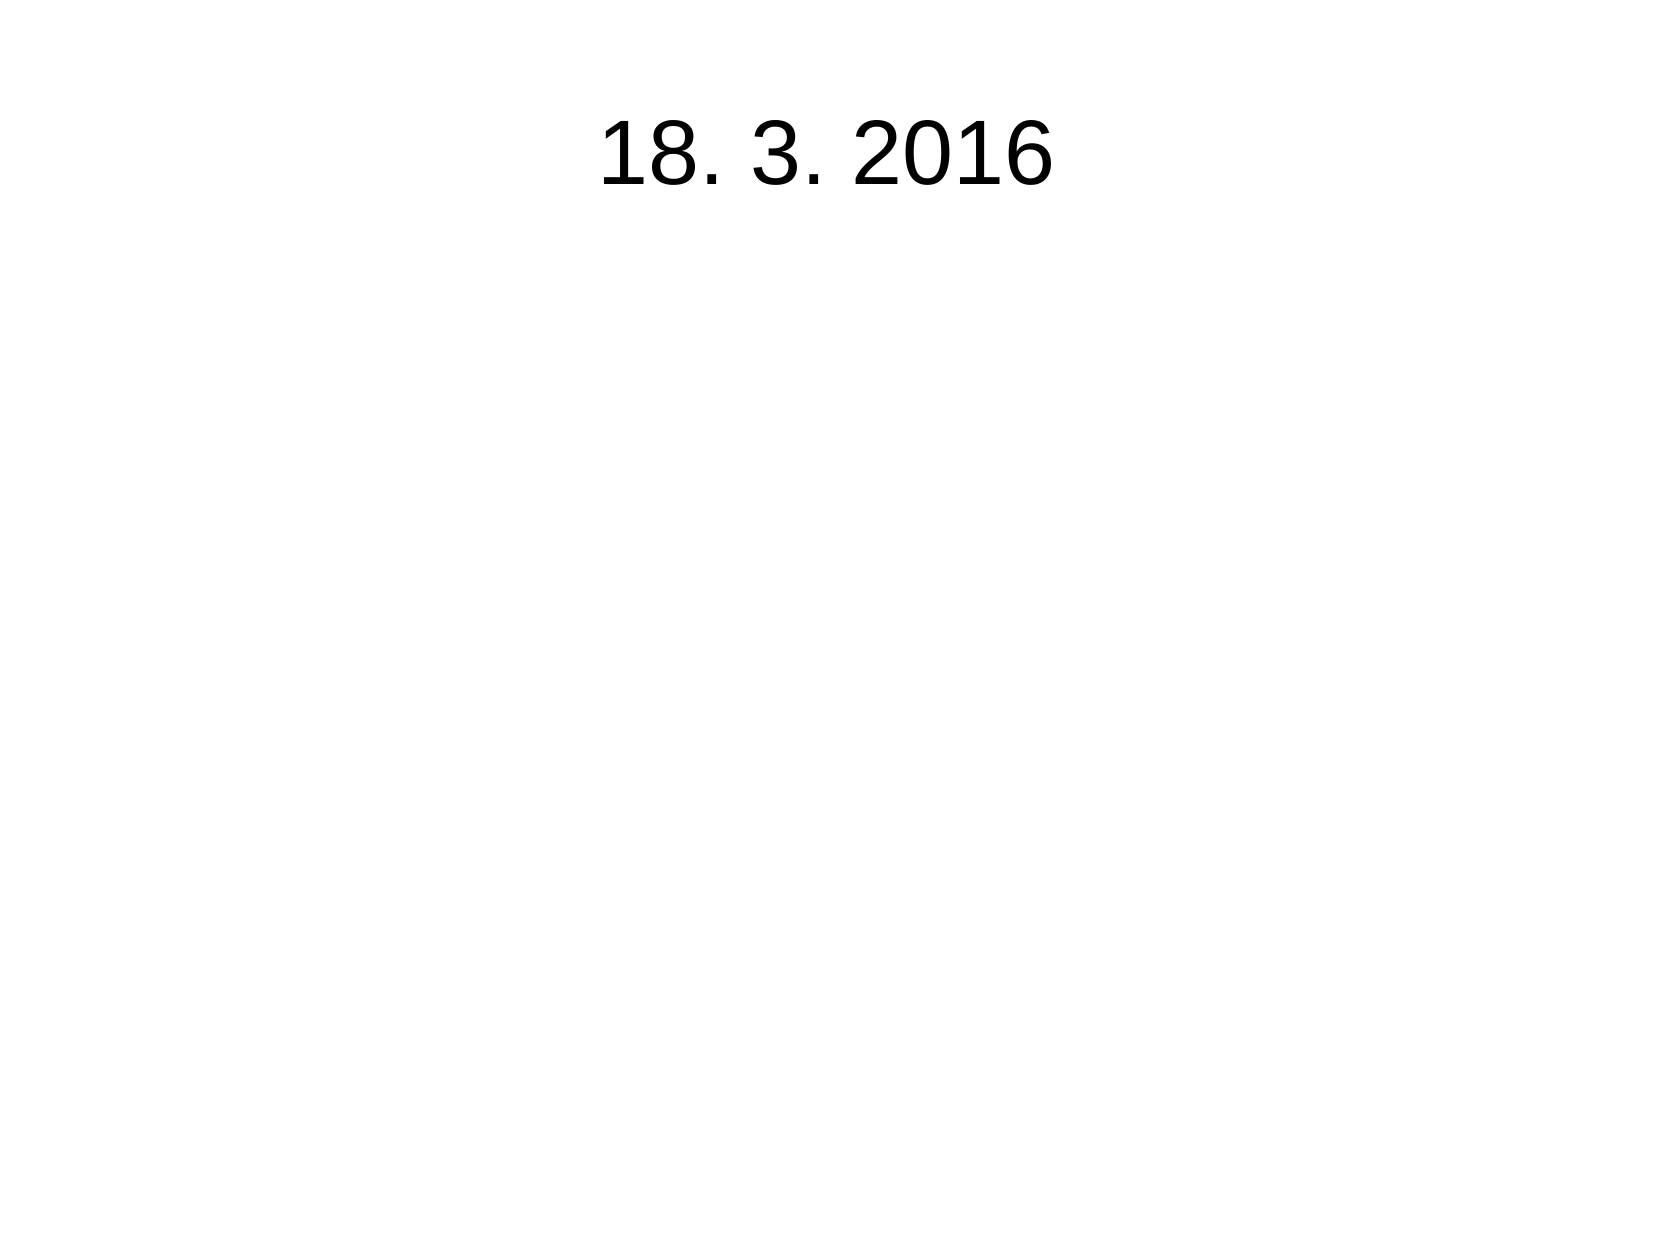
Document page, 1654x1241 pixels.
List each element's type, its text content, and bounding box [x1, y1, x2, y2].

title 18. 3. 2016 [82, 49, 1571, 257]
